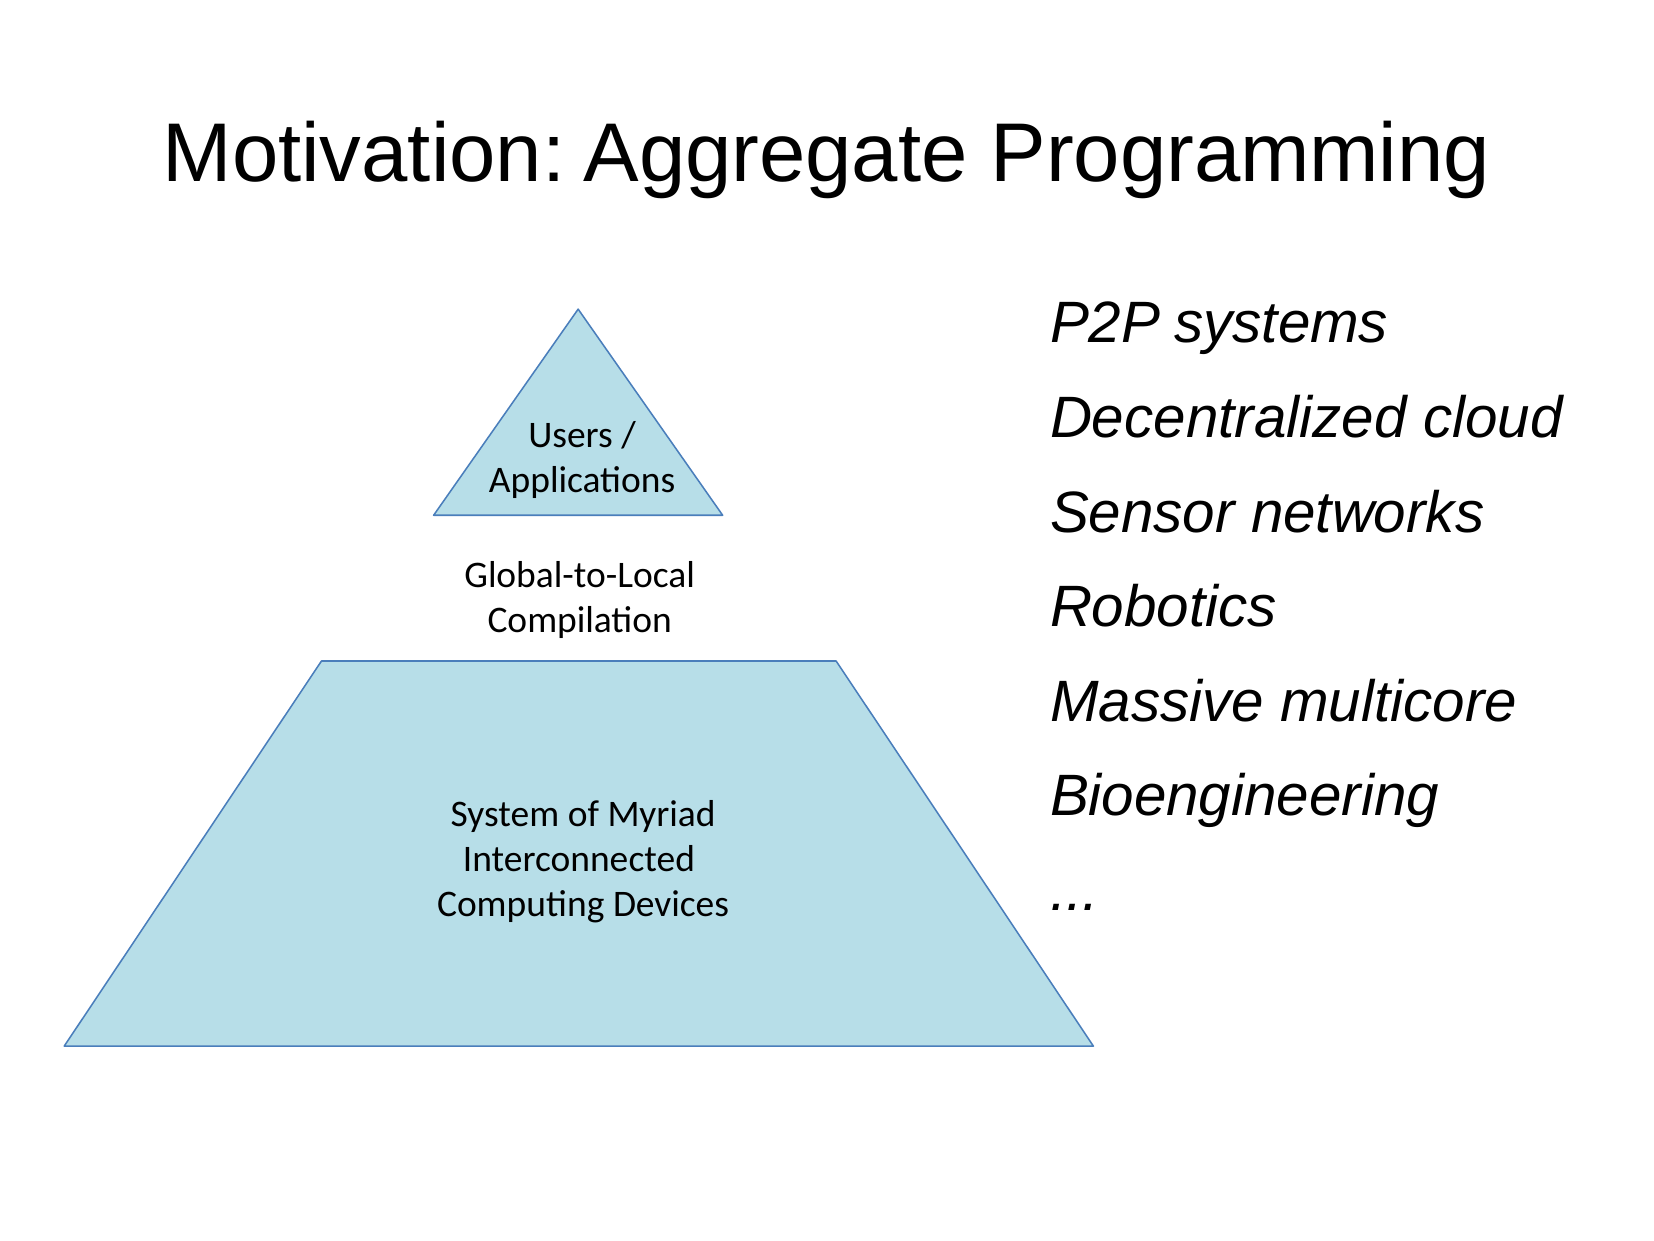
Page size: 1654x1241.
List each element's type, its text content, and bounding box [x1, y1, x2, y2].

text_box [433, 464, 723, 516]
title Motivation: Aggregate Programming [82, 49, 1571, 257]
text_box Global-to-Local Compilation [414, 534, 746, 648]
list P2P systems Decentralized cloud Sensor networks Robotics Massive multicore Bioengineering ... [1050, 290, 1571, 1094]
text_box Users / Applications [469, 394, 696, 508]
text_box [64, 661, 1094, 1047]
text_box System of Myriad Interconnected Computing Devices [357, 773, 809, 932]
text_box [518, 309, 638, 394]
